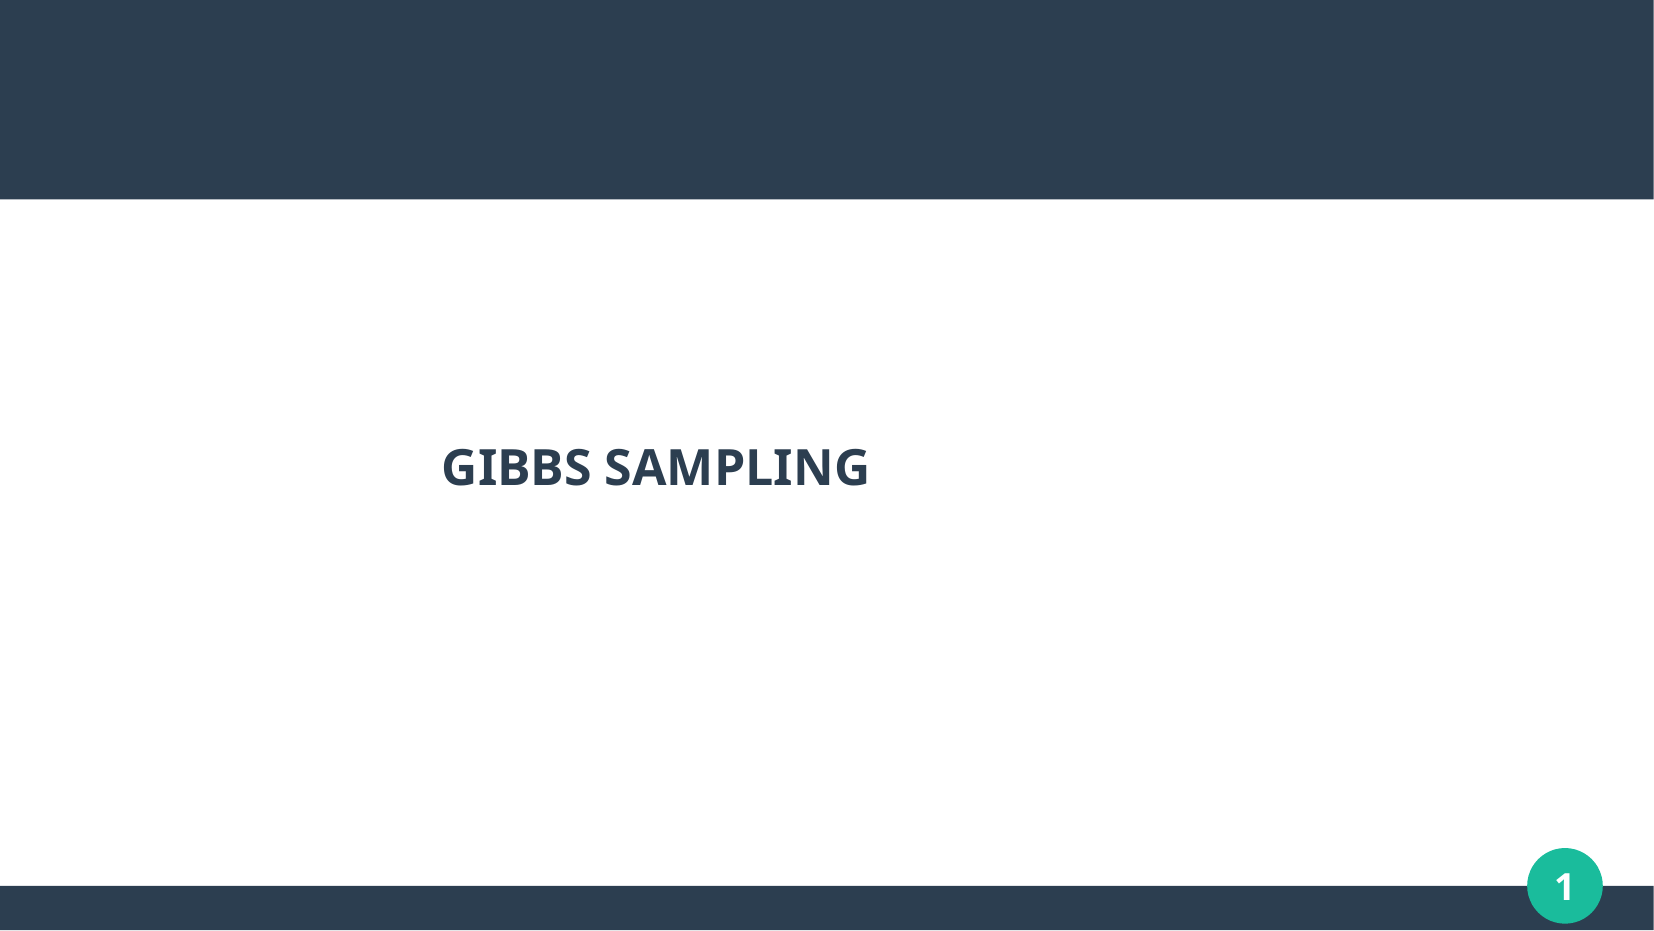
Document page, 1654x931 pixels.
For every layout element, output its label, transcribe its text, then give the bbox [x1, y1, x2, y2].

list GIBBS SAMPLING [59, 236, 1595, 857]
